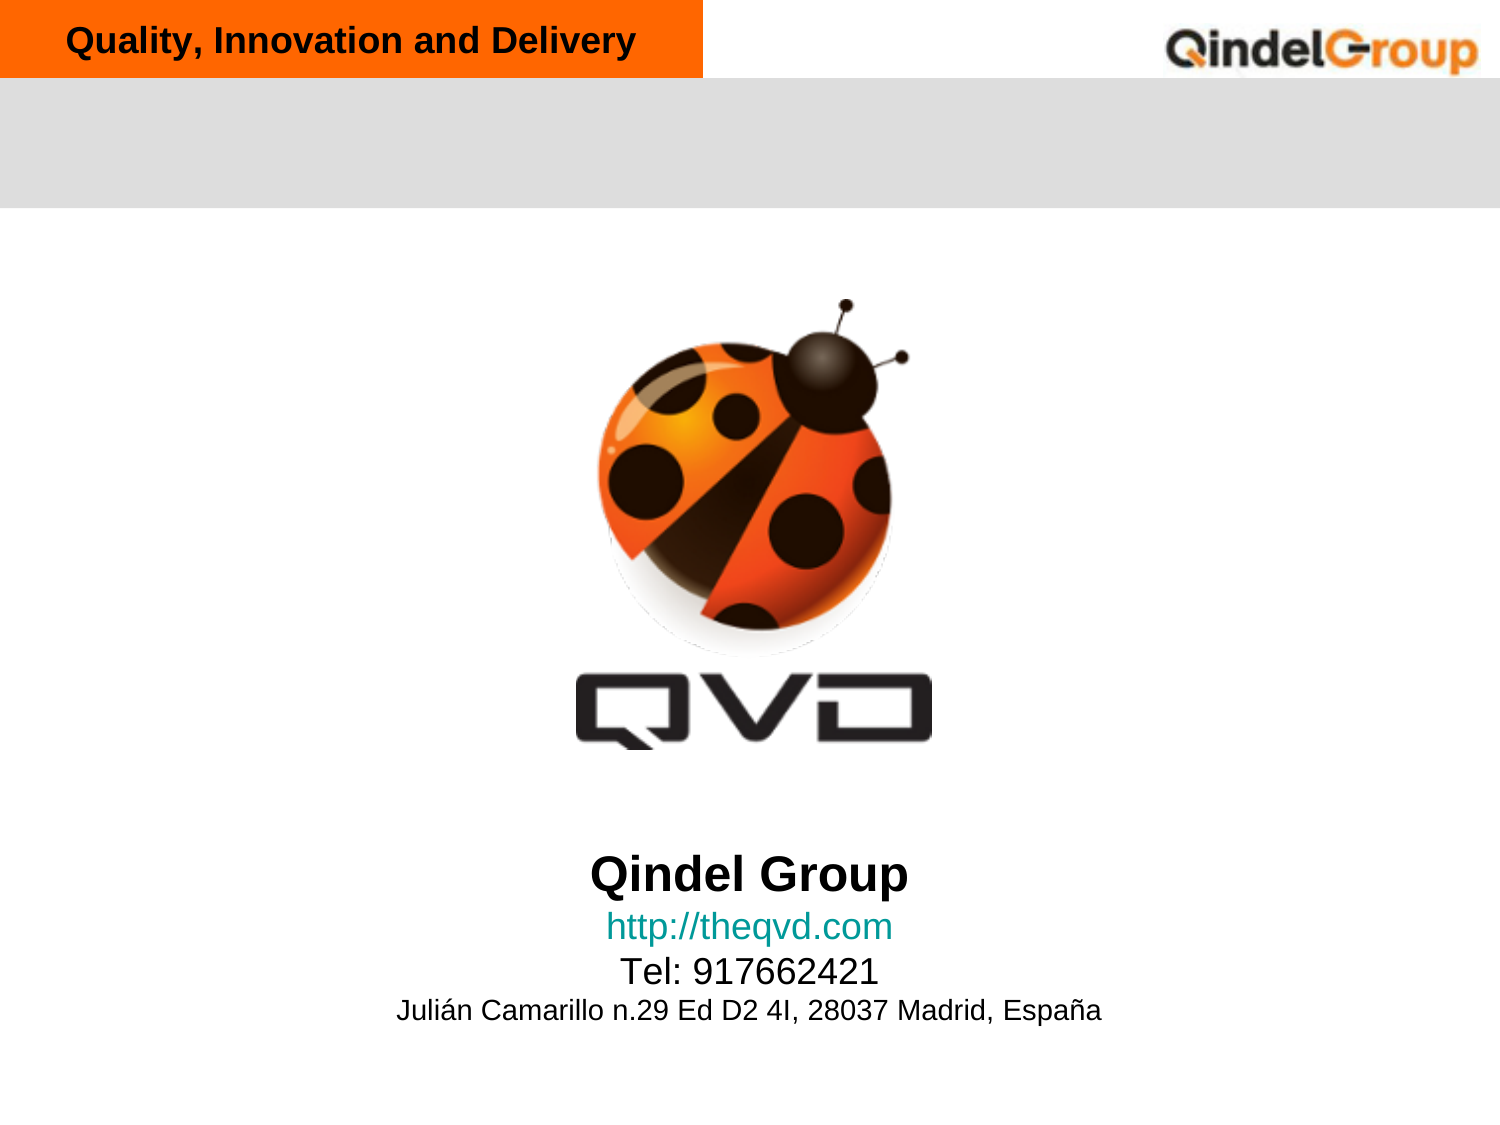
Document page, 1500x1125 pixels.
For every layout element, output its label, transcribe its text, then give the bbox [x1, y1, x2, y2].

text_box Qindel Group http://theqvd.com Tel: 917662421 Julián Camarillo n.29 Ed D2 4I, 28037 Madrid, España [381, 834, 1118, 1035]
picture [1163, 23, 1481, 78]
picture [576, 299, 932, 751]
